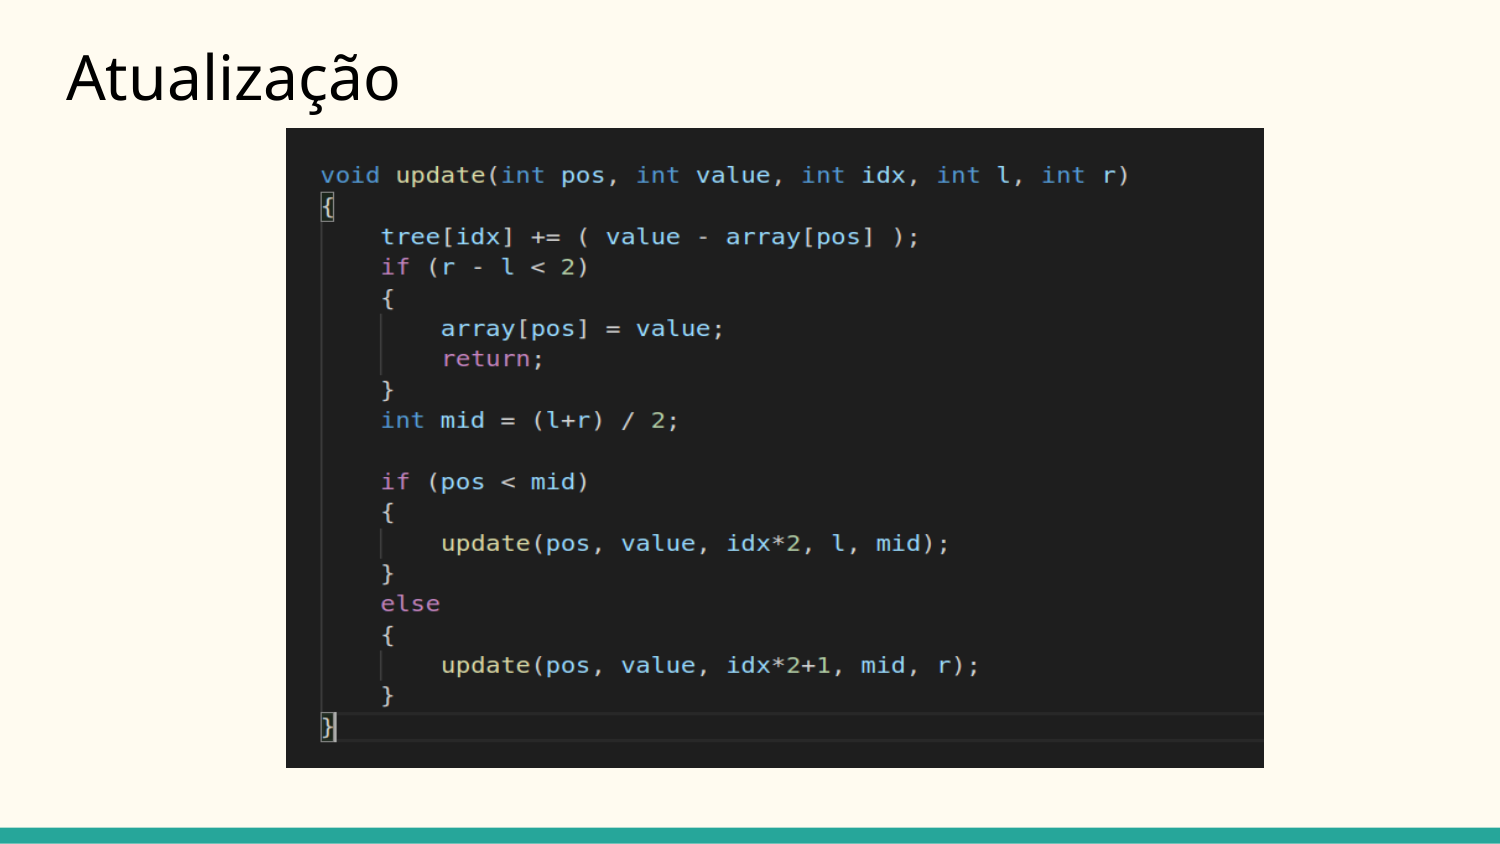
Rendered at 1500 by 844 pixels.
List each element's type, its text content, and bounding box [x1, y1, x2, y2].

title Atualização [51, 23, 1449, 124]
picture [286, 128, 1264, 768]
